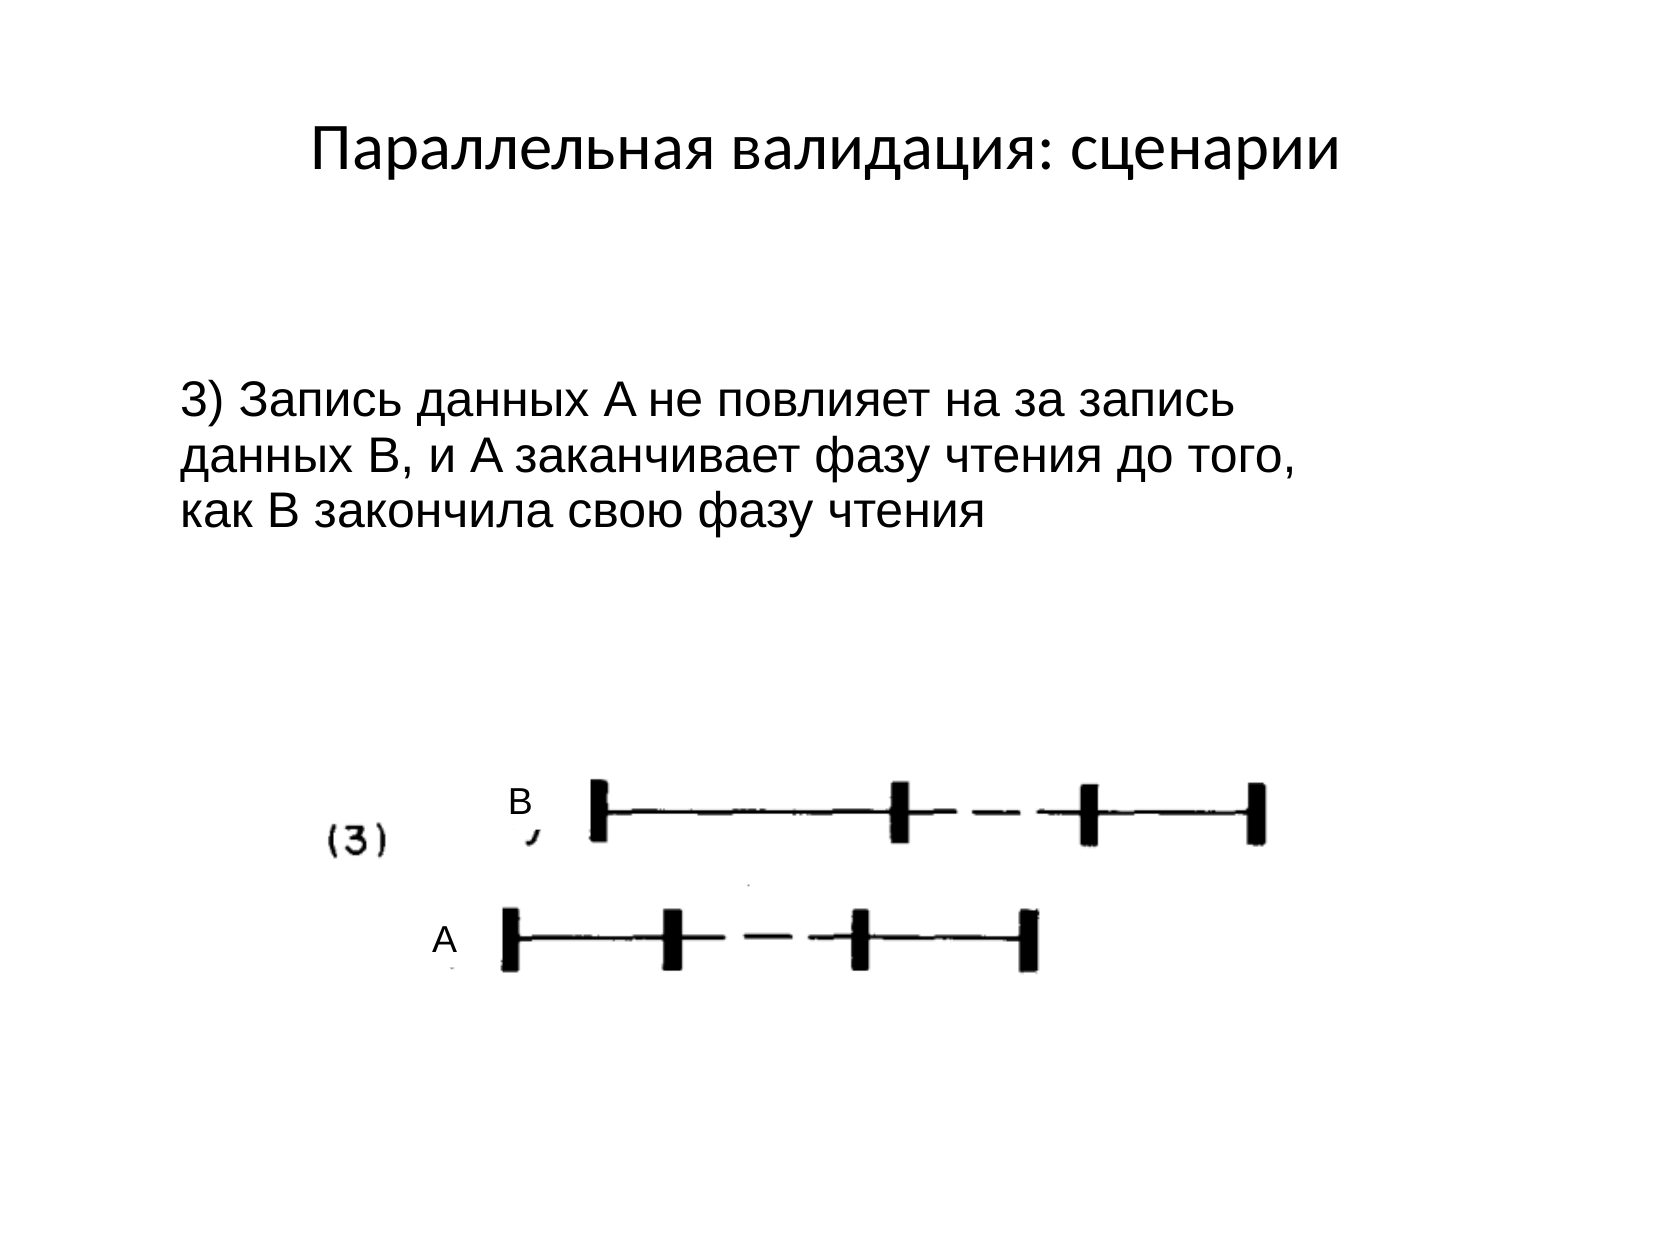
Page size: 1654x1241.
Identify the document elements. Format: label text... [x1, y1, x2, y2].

text_box B [486, 769, 555, 830]
text_box A [417, 907, 473, 968]
title Параллельная валидация: сценарии [82, 49, 1571, 257]
text_box 3) Запись данных A не повлияет на за запись данных B, и A заканчивает фазу чтения до того, как B закончила свою фазу чтения [165, 363, 1323, 629]
picture [251, 714, 1295, 1028]
